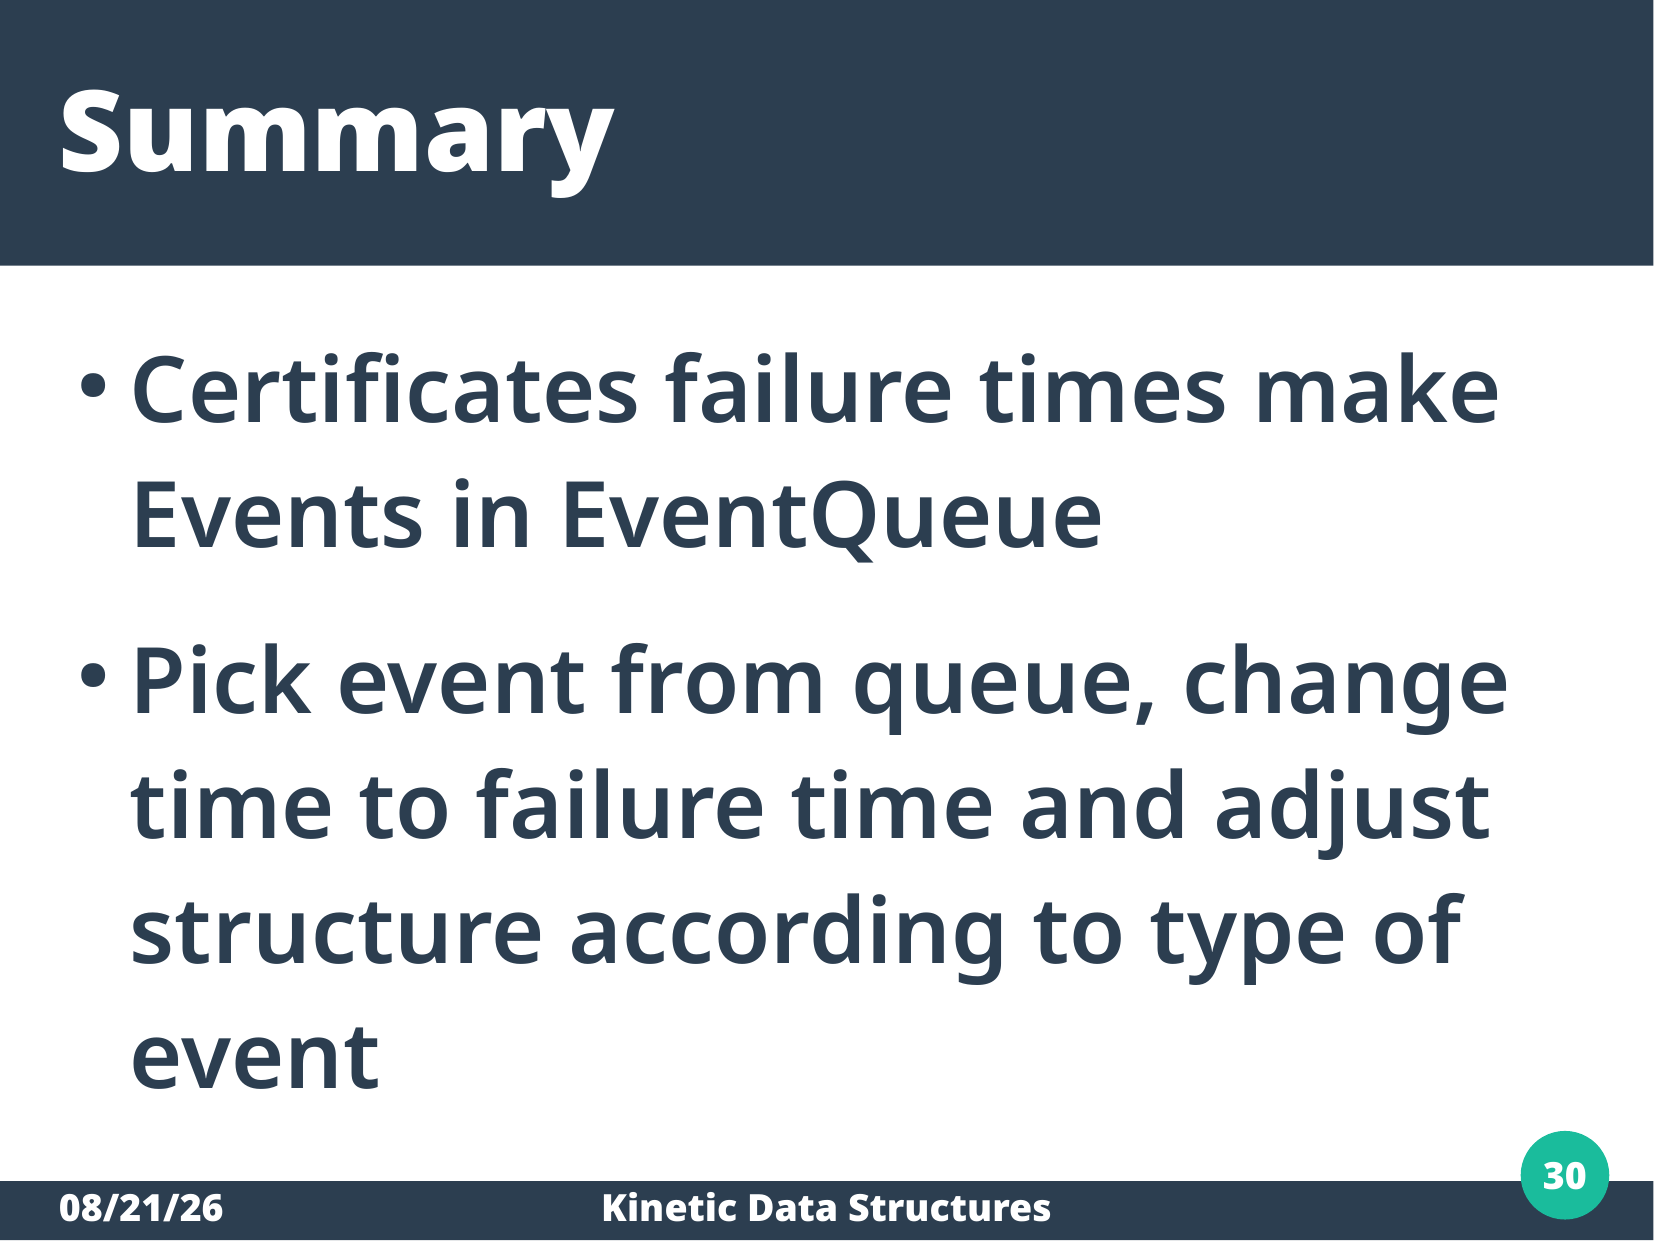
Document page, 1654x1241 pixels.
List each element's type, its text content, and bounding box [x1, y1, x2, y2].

list Certificates failure times make Events in EventQueue Pick event from queue, change time to failure time and adjust structure according to type of event [59, 324, 1595, 1152]
title Summary [59, 49, 1595, 207]
